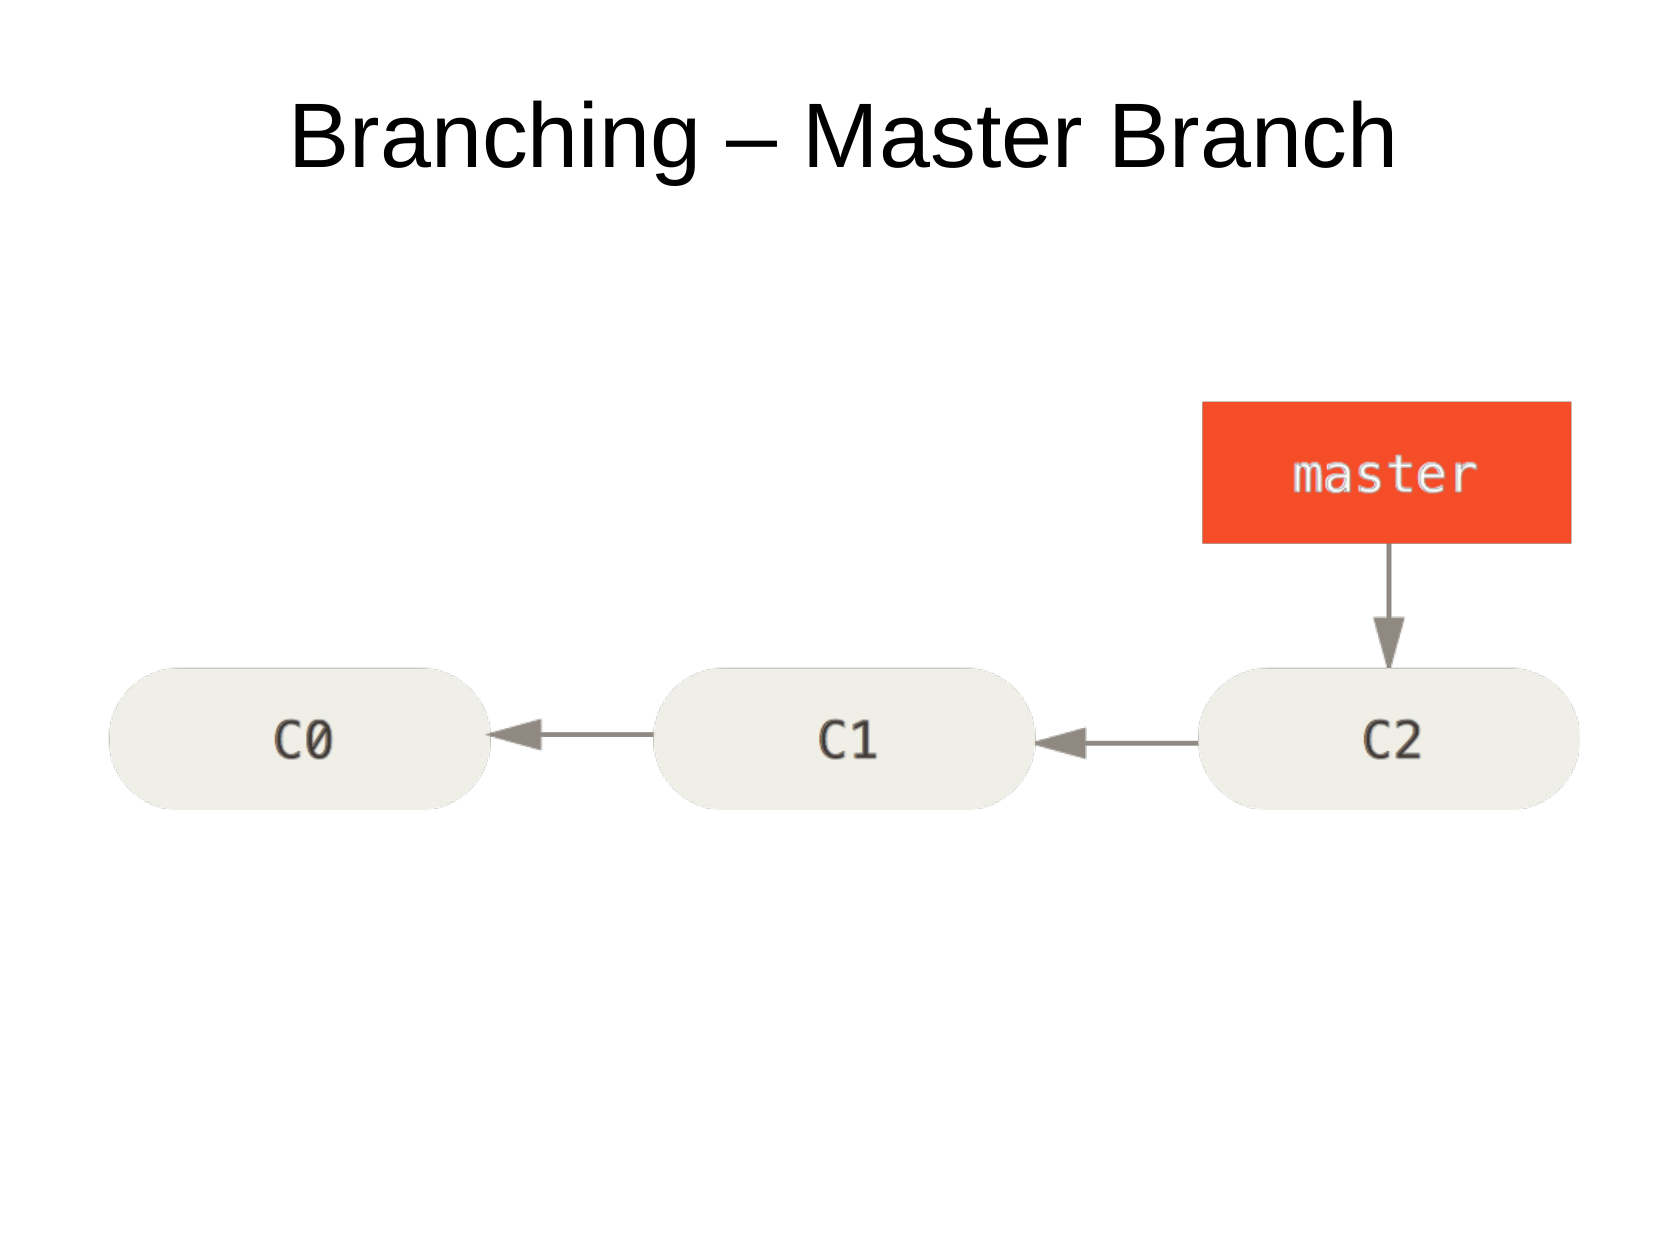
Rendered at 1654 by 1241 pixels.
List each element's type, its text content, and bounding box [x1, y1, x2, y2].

title Branching – Master Branch [0, 27, 1654, 235]
picture [75, 372, 1580, 811]
